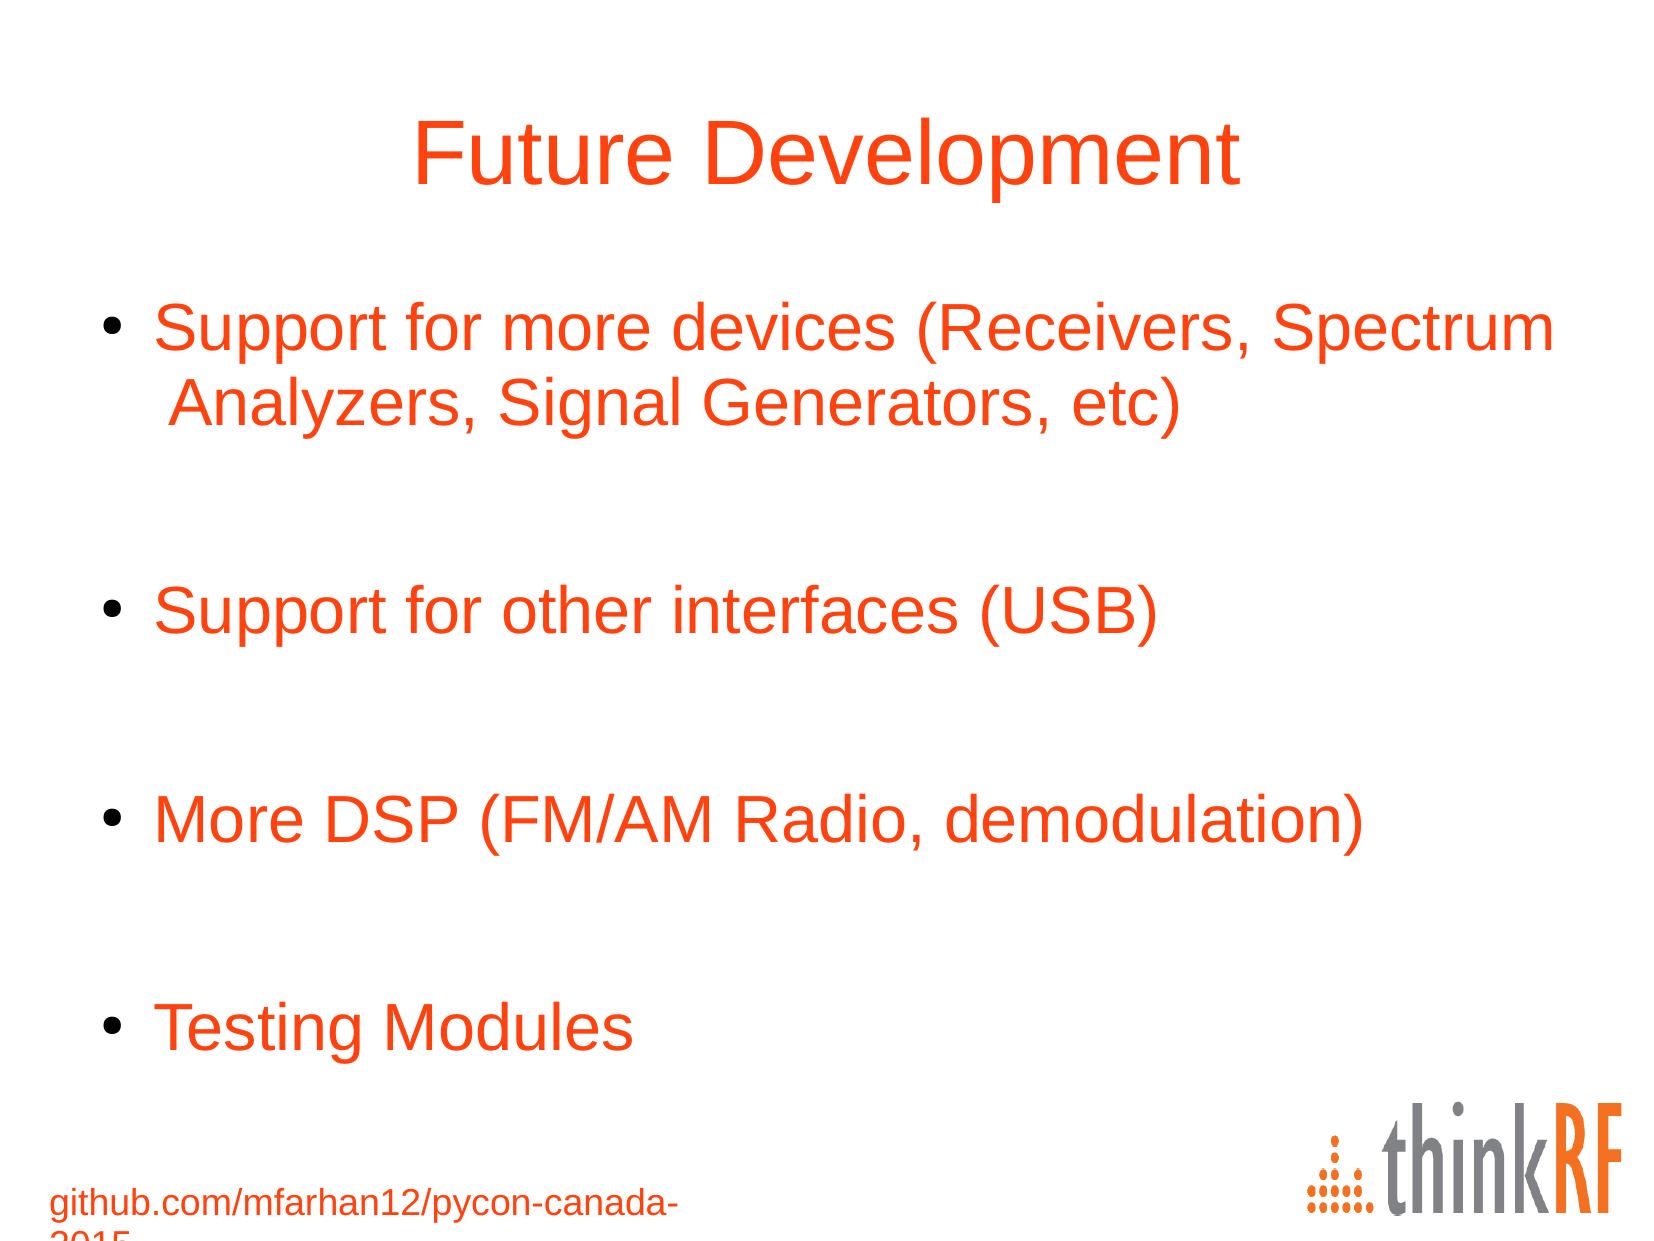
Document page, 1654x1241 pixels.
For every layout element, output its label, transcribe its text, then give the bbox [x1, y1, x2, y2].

picture [1307, 1101, 1622, 1216]
list Support for more devices (Receivers, Spectrum Analyzers, Signal Generators, etc) Support for other interfaces (USB) More DSP (FM/AM Radio, demodulation) Testing Modules [82, 290, 1571, 1109]
title Future Development [82, 49, 1571, 257]
